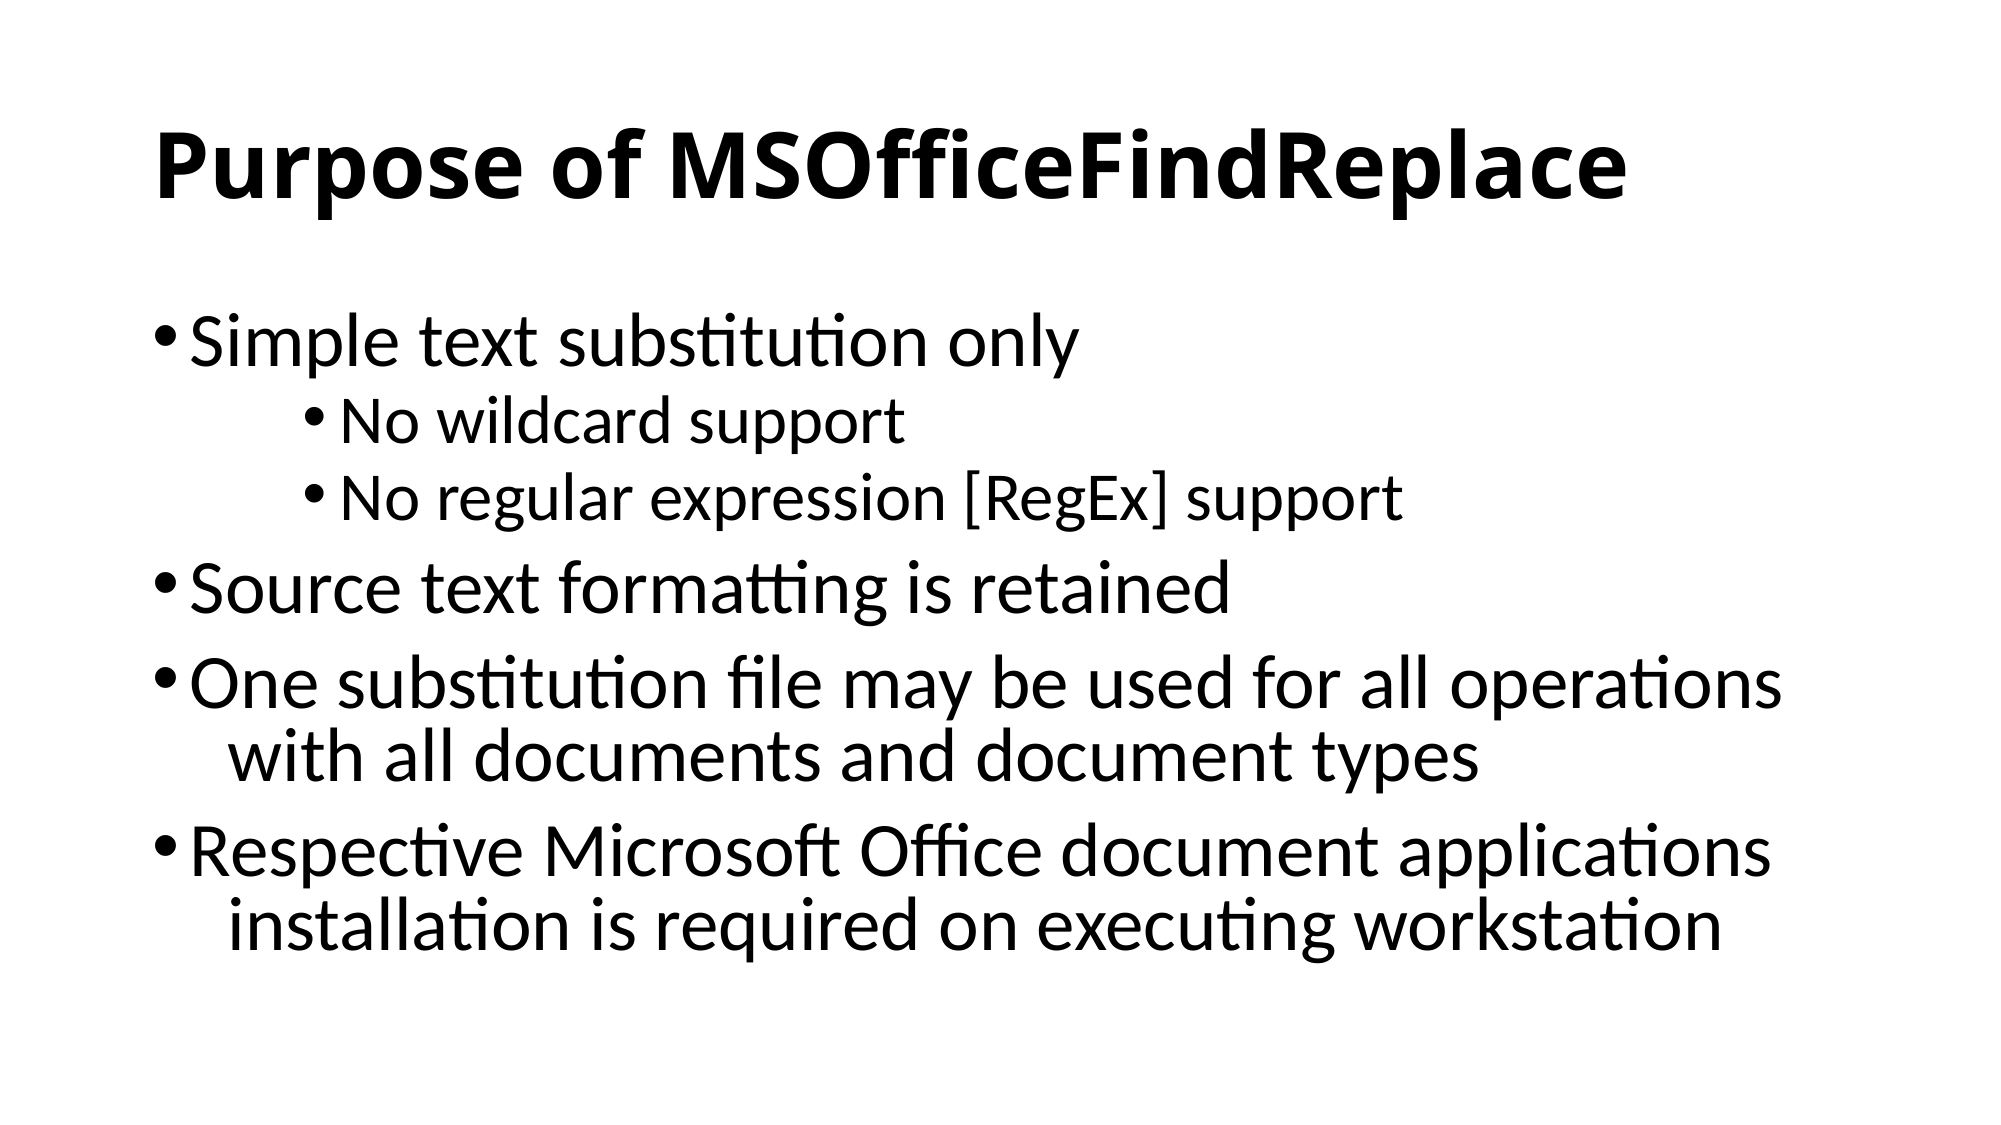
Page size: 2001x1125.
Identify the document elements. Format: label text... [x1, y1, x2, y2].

list Simple text substitution only No wildcard support No regular expression [RegEx] support Source text formatting is retained One substitution file may be used for all operations with all documents and document types Respective Microsoft Office document applications installation is required on executing workstation [137, 299, 1863, 1014]
title Purpose of MSOfficeFindReplace [137, 59, 1863, 278]
